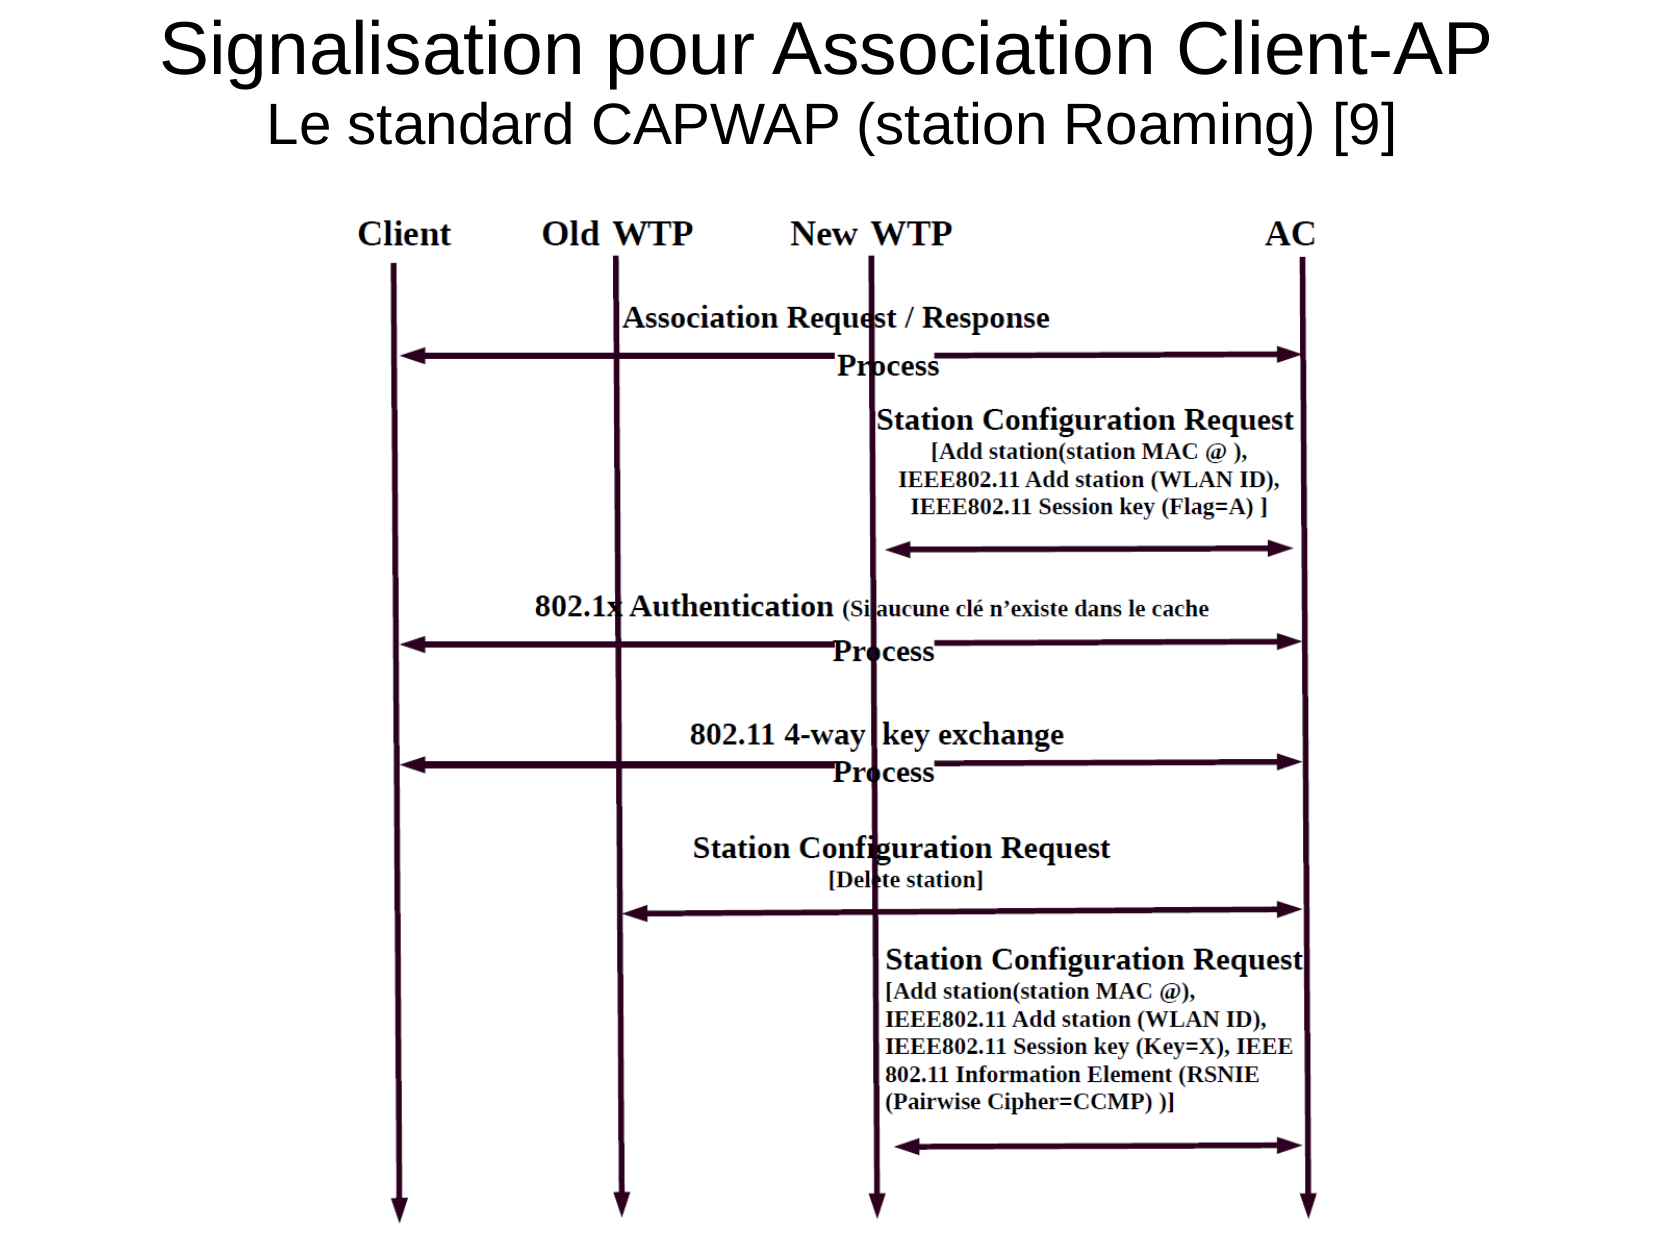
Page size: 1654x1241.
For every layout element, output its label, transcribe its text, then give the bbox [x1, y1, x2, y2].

picture [357, 211, 1324, 1228]
title Signalisation pour Association Client-AP [82, 2, 1571, 95]
title Le standard CAPWAP (station Roaming) [9] [224, 82, 1441, 166]
